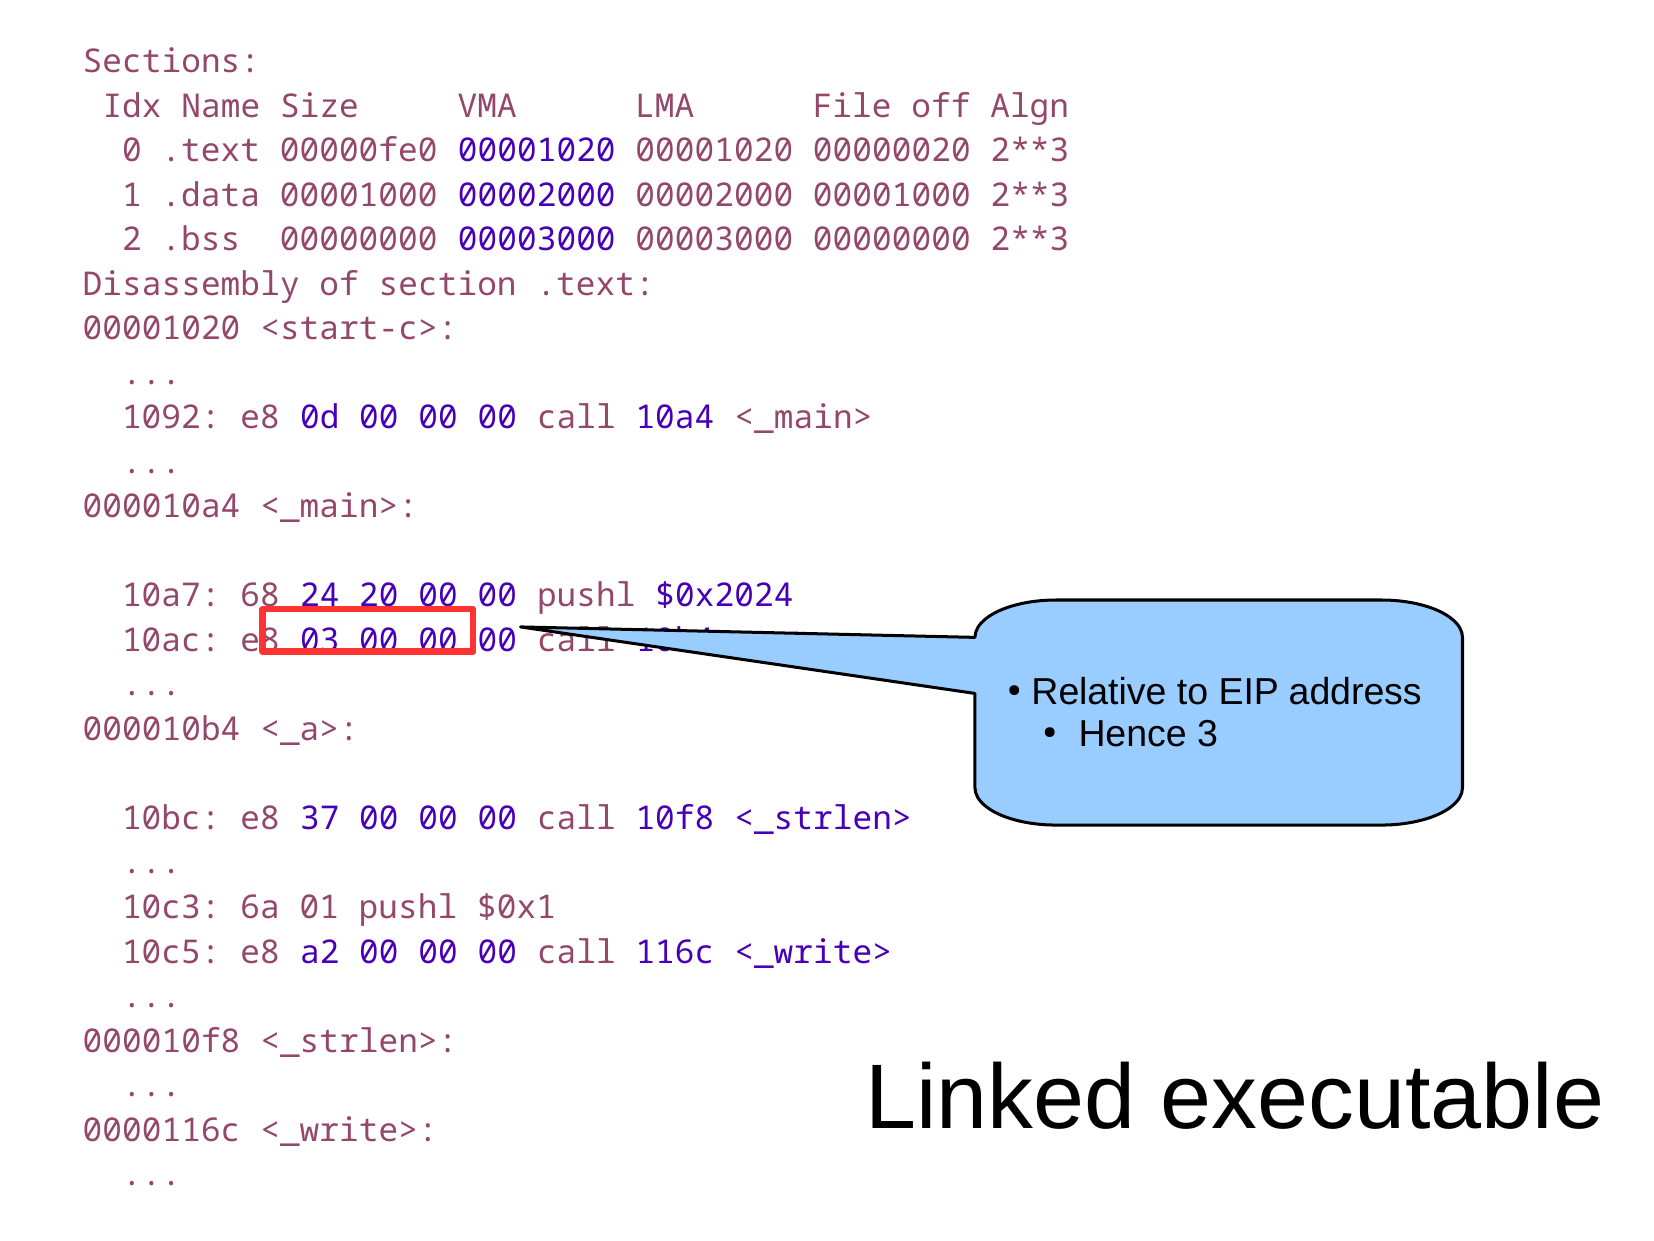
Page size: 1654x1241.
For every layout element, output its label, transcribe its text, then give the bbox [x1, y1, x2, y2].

list Sections: Idx Name Size VMA LMA File off Algn 0 .text 00000fe0 00001020 00001020 00000020 2**3 1 .data 00001000 00002000 00002000 00001000 2**3 2 .bss 00000000 00003000 00003000 00000000 2**3 Disassembly of section .text: 00001020 <start-c>: ... 1092: e8 0d 00 00 00 call 10a4 <_main> ... 000010a4 <_main>: 10a7: 68 24 20 00 00 pushl $0x2024 10ac: e8 03 00 00 00 call 10b4 <_a> ... 000010b4 <_a>: 10bc: e8 37 00 00 00 call 10f8 <_strlen> ... 10c3: 6a 01 pushl $0x1 10c5: e8 a2 00 00 00 call 116c <_write> ... 000010f8 <_strlen>: ... 0000116c <_write>: ... [82, 37, 1571, 1201]
text_box Relative to EIP address Hence 3 [520, 600, 1463, 826]
title Linked executable [1571, 992, 1609, 1201]
